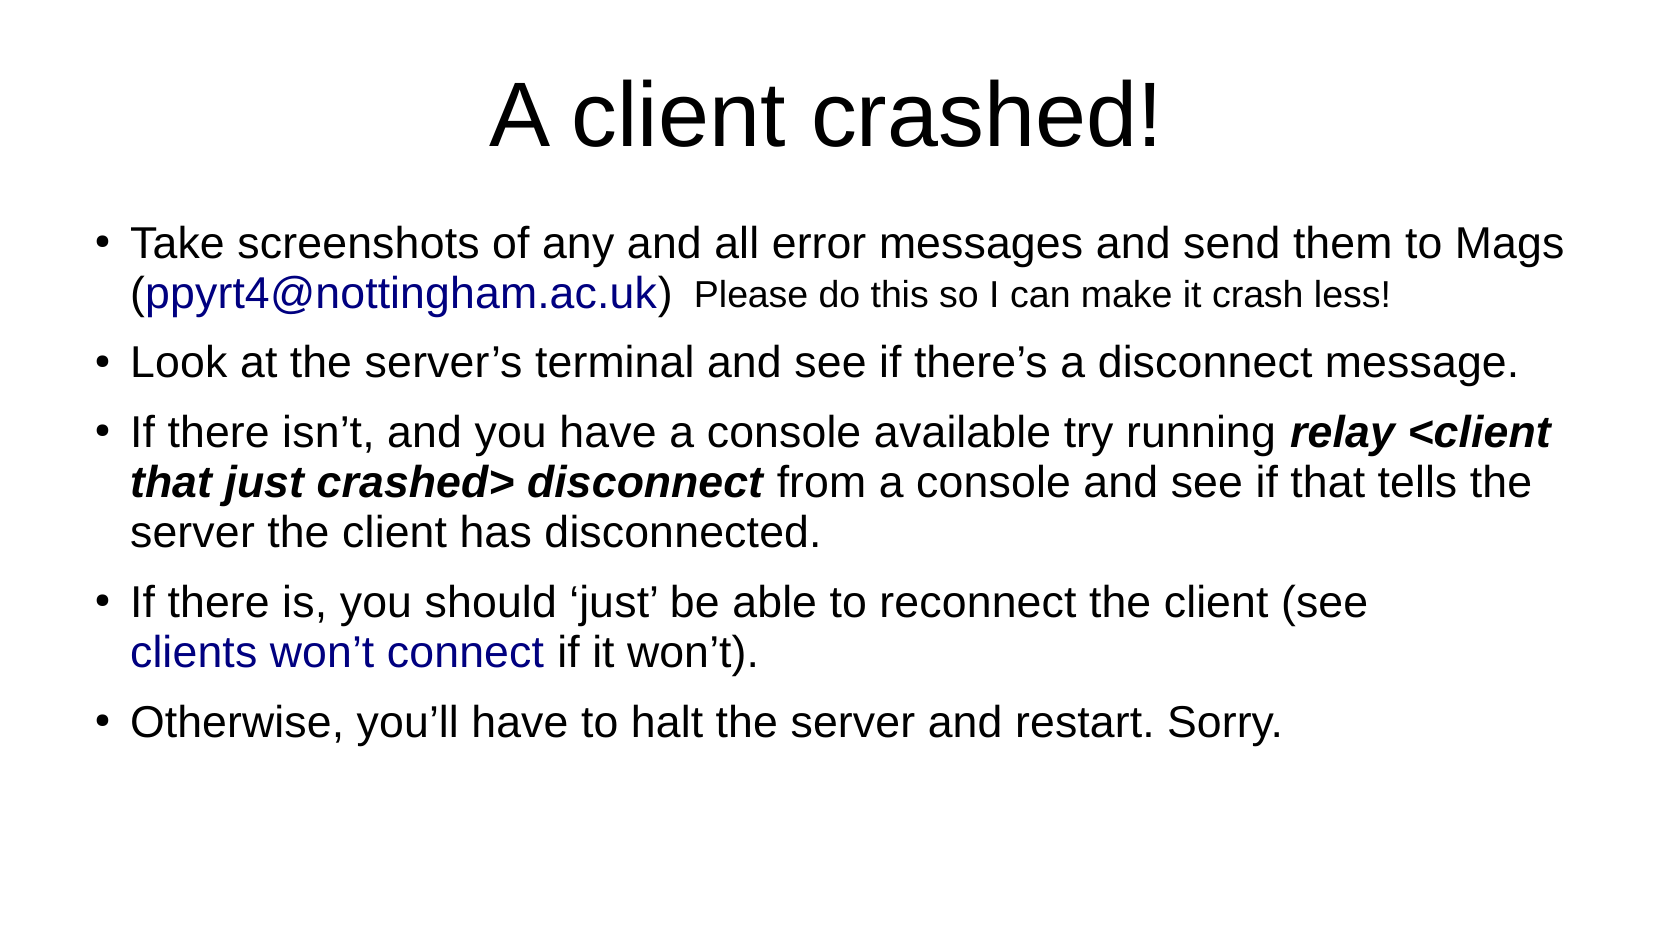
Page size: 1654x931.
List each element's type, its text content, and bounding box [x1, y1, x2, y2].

text_box Please do this so I can make it crash less! [679, 265, 1571, 332]
list Take screenshots of any and all error messages and send them to Mags (ppyrt4@nottingham.ac.uk) Look at the server’s terminal and see if there’s a disconnect message. If there isn’t, and you have a console available try running relay <client that just crashed> disconnect from a console and see if that tells the server the client has disconnected. If there is, you should ‘just’ be able to reconnect the client (see clients won’t connect if it won’t). Otherwise, you’ll have to halt the server and restart. Sorry. [82, 217, 1571, 758]
title A client crashed! [82, 37, 1571, 193]
